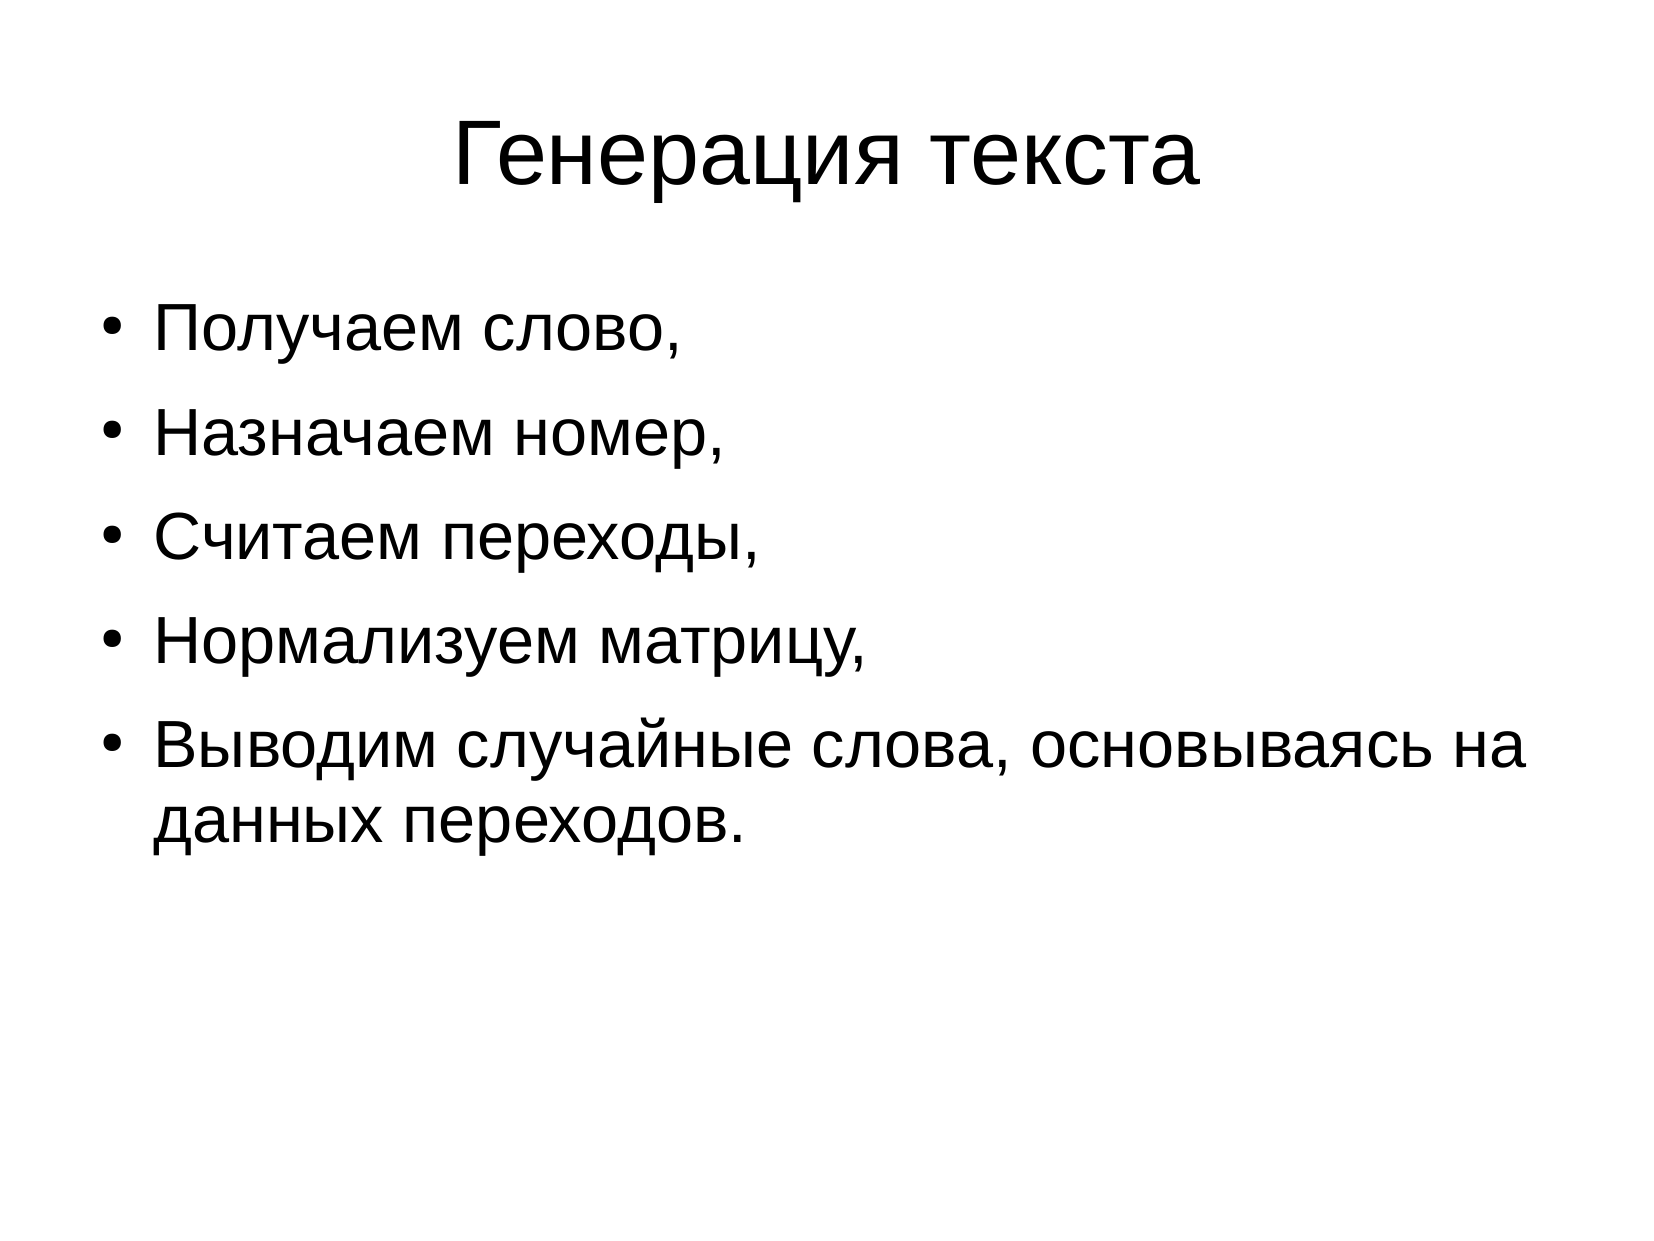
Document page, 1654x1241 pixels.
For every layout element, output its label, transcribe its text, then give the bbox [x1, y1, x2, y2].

title Генерация текста [82, 49, 1571, 257]
list Получаем слово, Назначаем номер, Считаем переходы, Нормализуем матрицу, Выводим случайные слова, основываясь на данных переходов. [82, 290, 1571, 1010]
